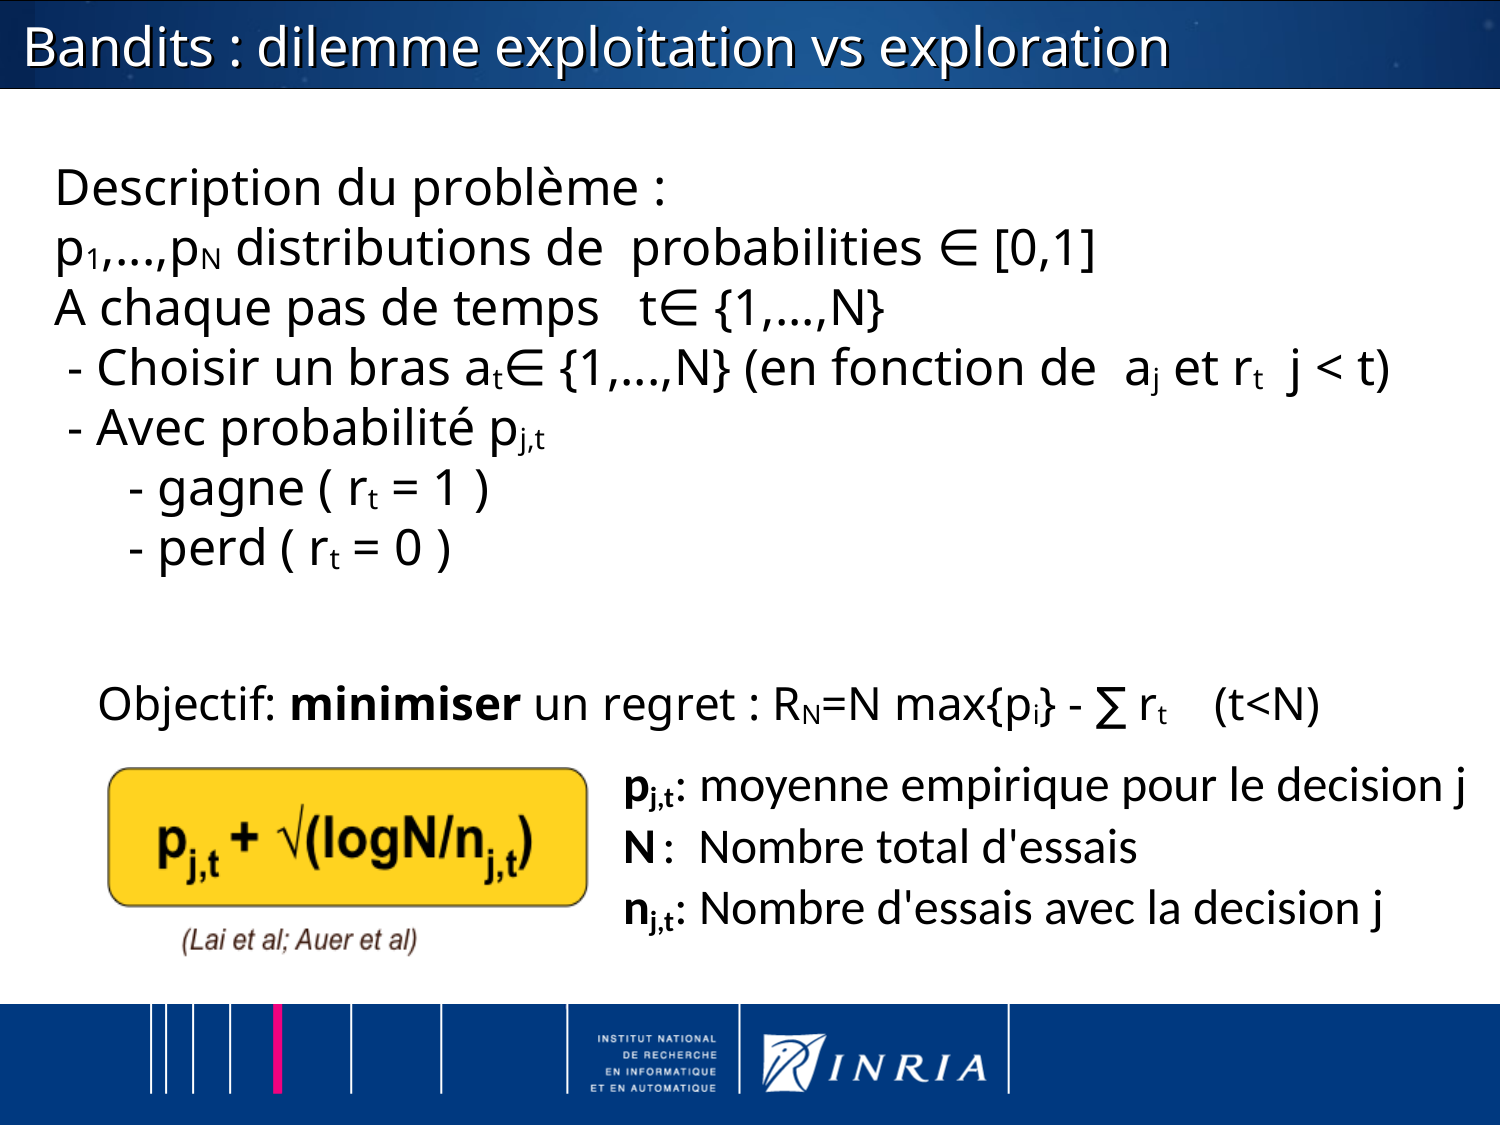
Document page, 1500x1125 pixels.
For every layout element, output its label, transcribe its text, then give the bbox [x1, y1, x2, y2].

text_box Bandits : dilemme exploitation vs exploration [0, 0, 1500, 89]
text_box Description du problème : p1,...,pN distributions de probabilities ∈ [0,1] A chaque pas de temps t∈ {1,...,N} - Choisir un bras at∈ {1,...,N} (en fonction de aj et rt j < t) - Avec probabilité pj,t - gagne ( rt = 1 ) - perd ( rt = 0 ) [39, 147, 1437, 667]
picture [0, 1004, 1500, 1125]
text_box Objectif: minimiser un regret : RN=N max{pi} - ∑ rt (t<N) [82, 667, 1441, 753]
picture [106, 767, 668, 972]
text_box pj,t: moyenne empirique pour le decision j N : Nombre total d'essais nj,t: Nombre d'essais avec la decision j [608, 744, 1495, 945]
